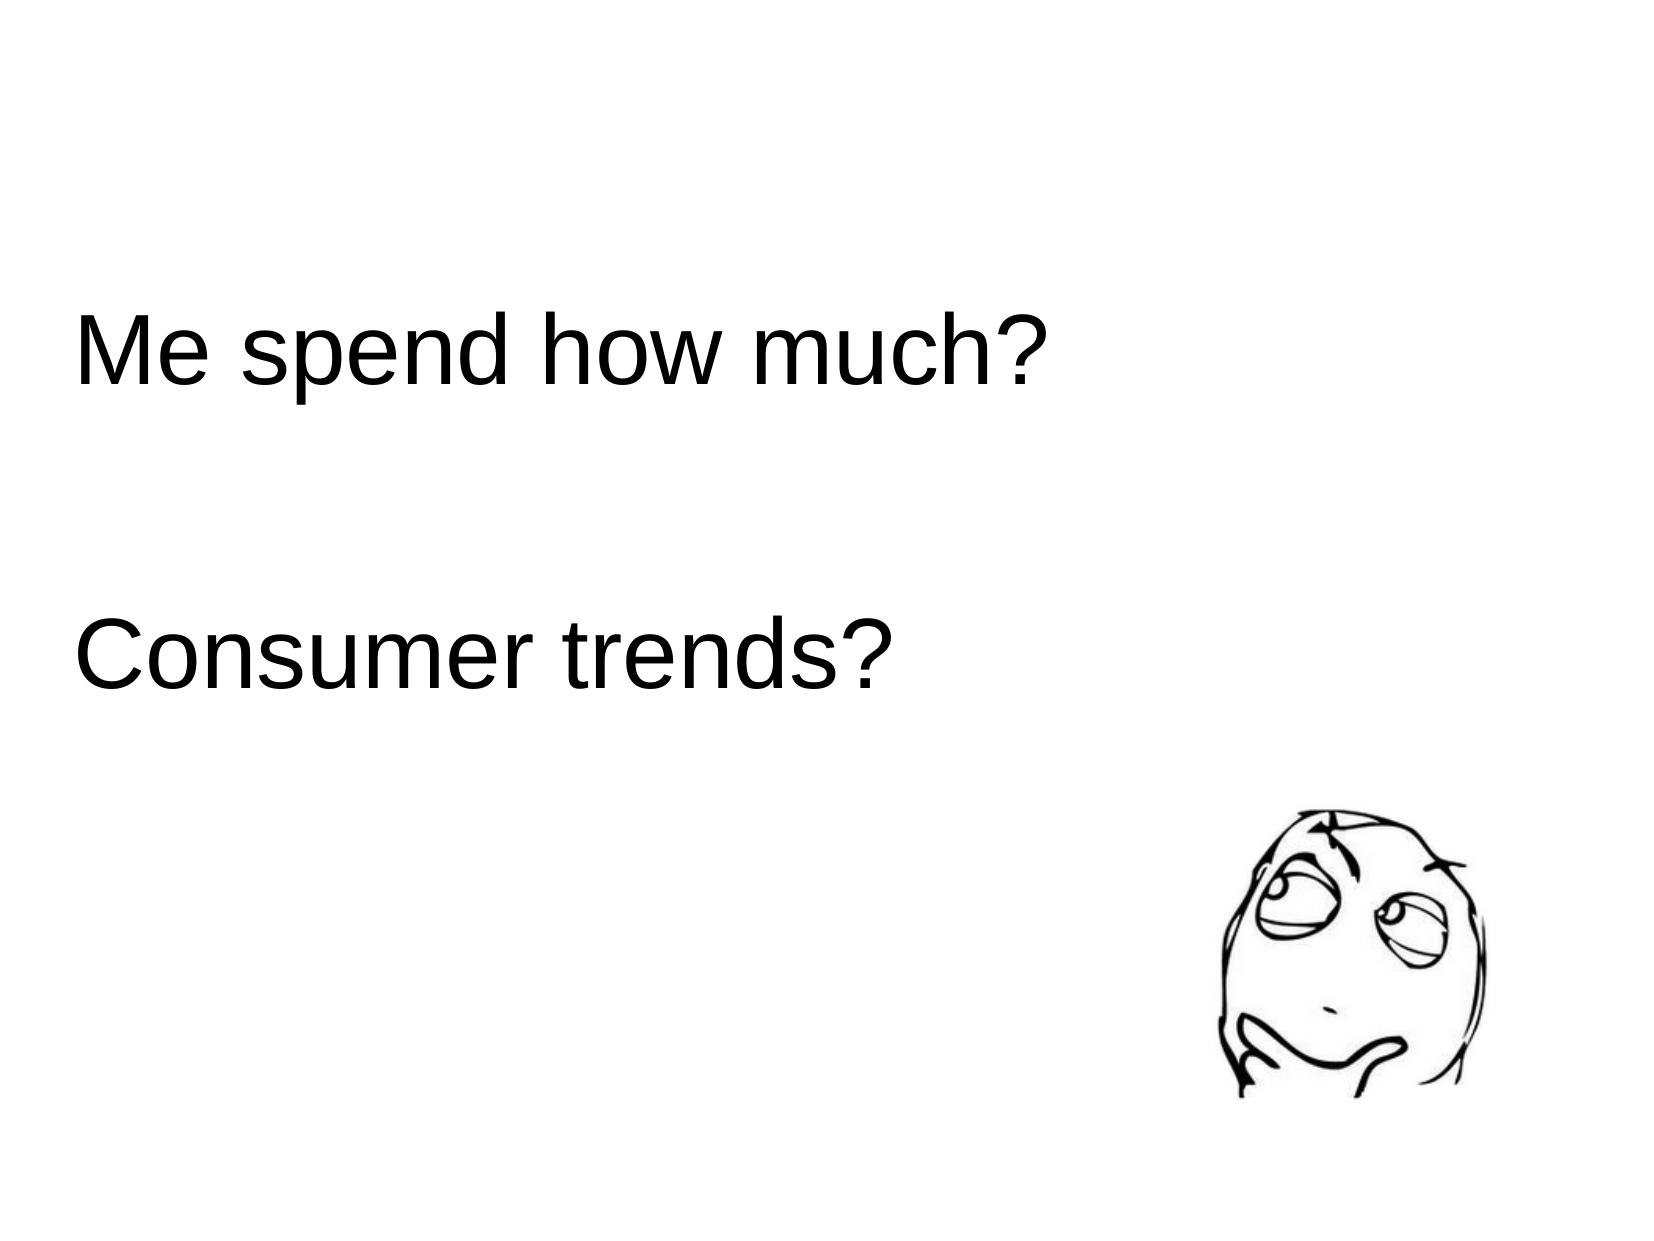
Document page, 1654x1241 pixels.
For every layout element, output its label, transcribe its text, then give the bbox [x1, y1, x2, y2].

text_box Consumer trends? [59, 590, 1536, 718]
text_box Me spend how much? [59, 286, 1123, 414]
picture [1202, 797, 1506, 1112]
